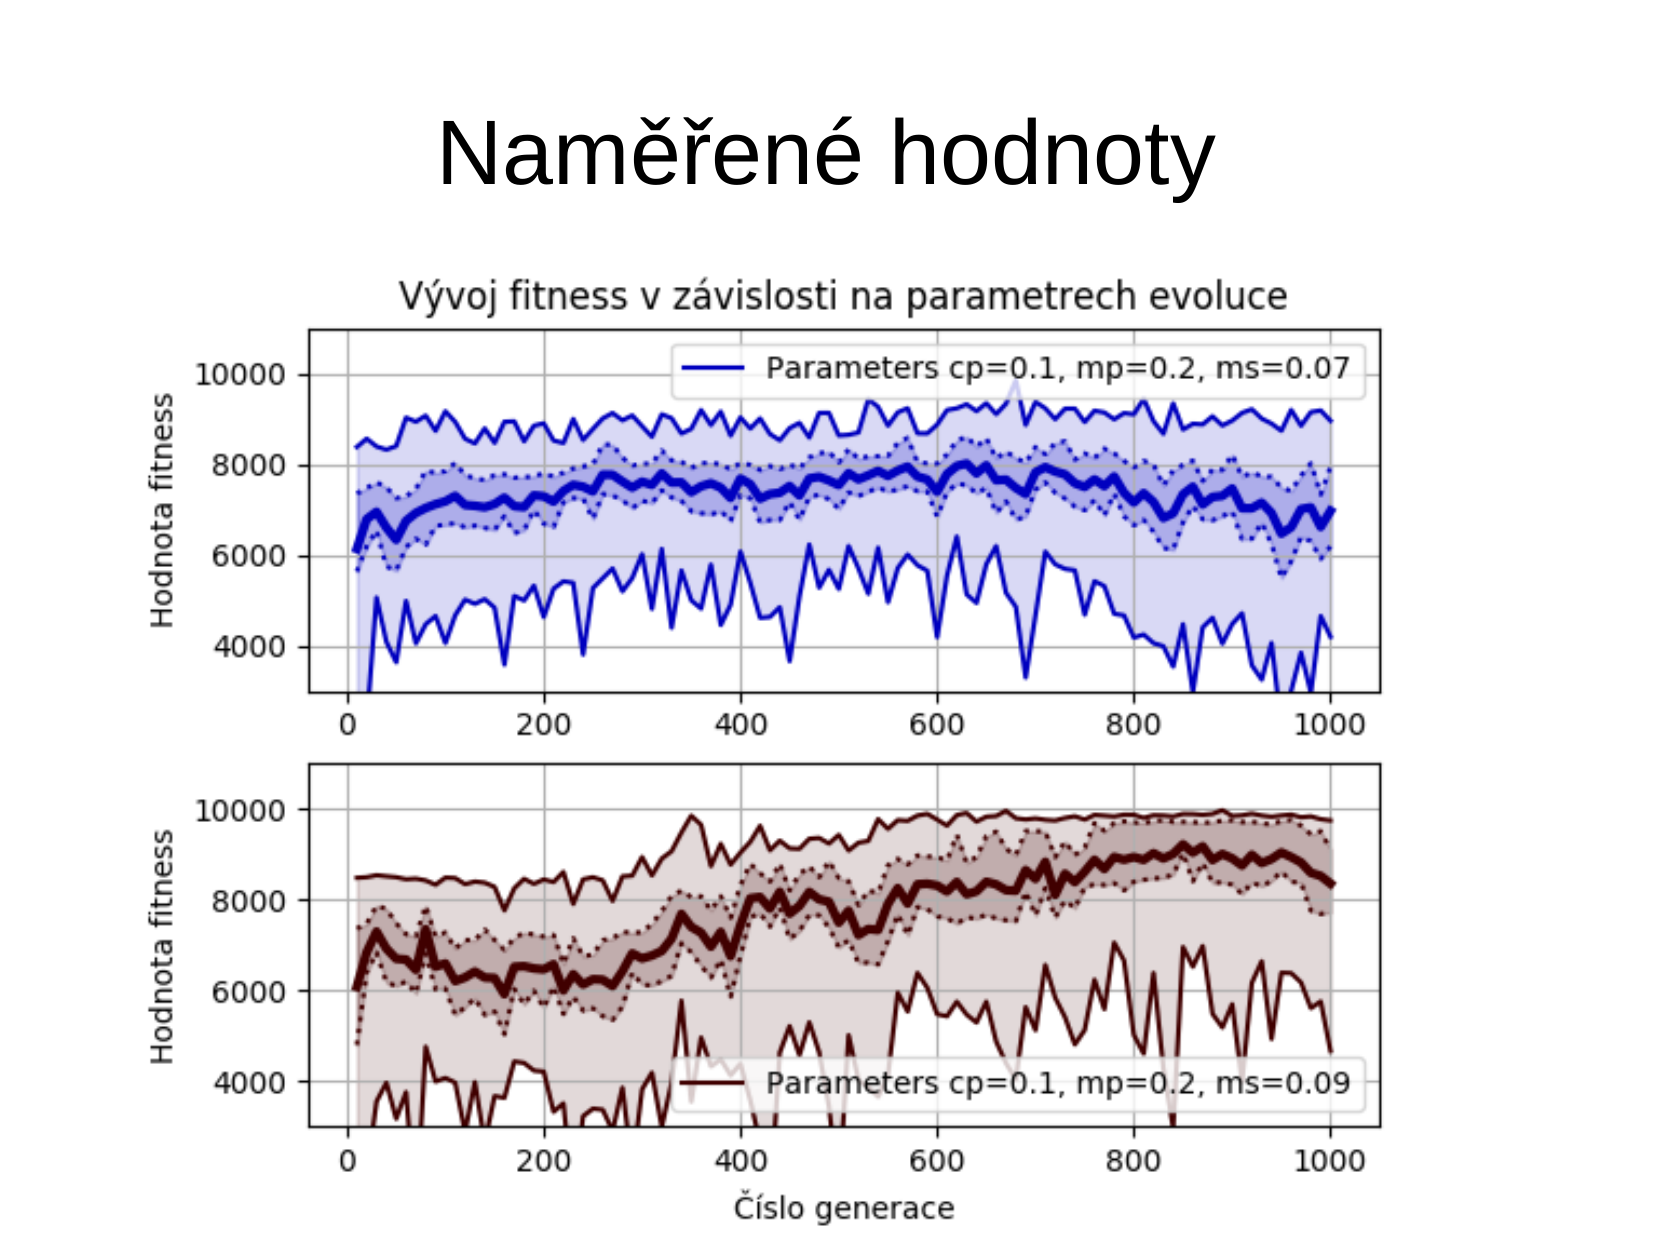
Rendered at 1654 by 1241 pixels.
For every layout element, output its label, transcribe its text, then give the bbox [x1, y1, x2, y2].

title Naměřené hodnoty [82, 49, 1571, 257]
picture [136, 204, 1518, 1241]
